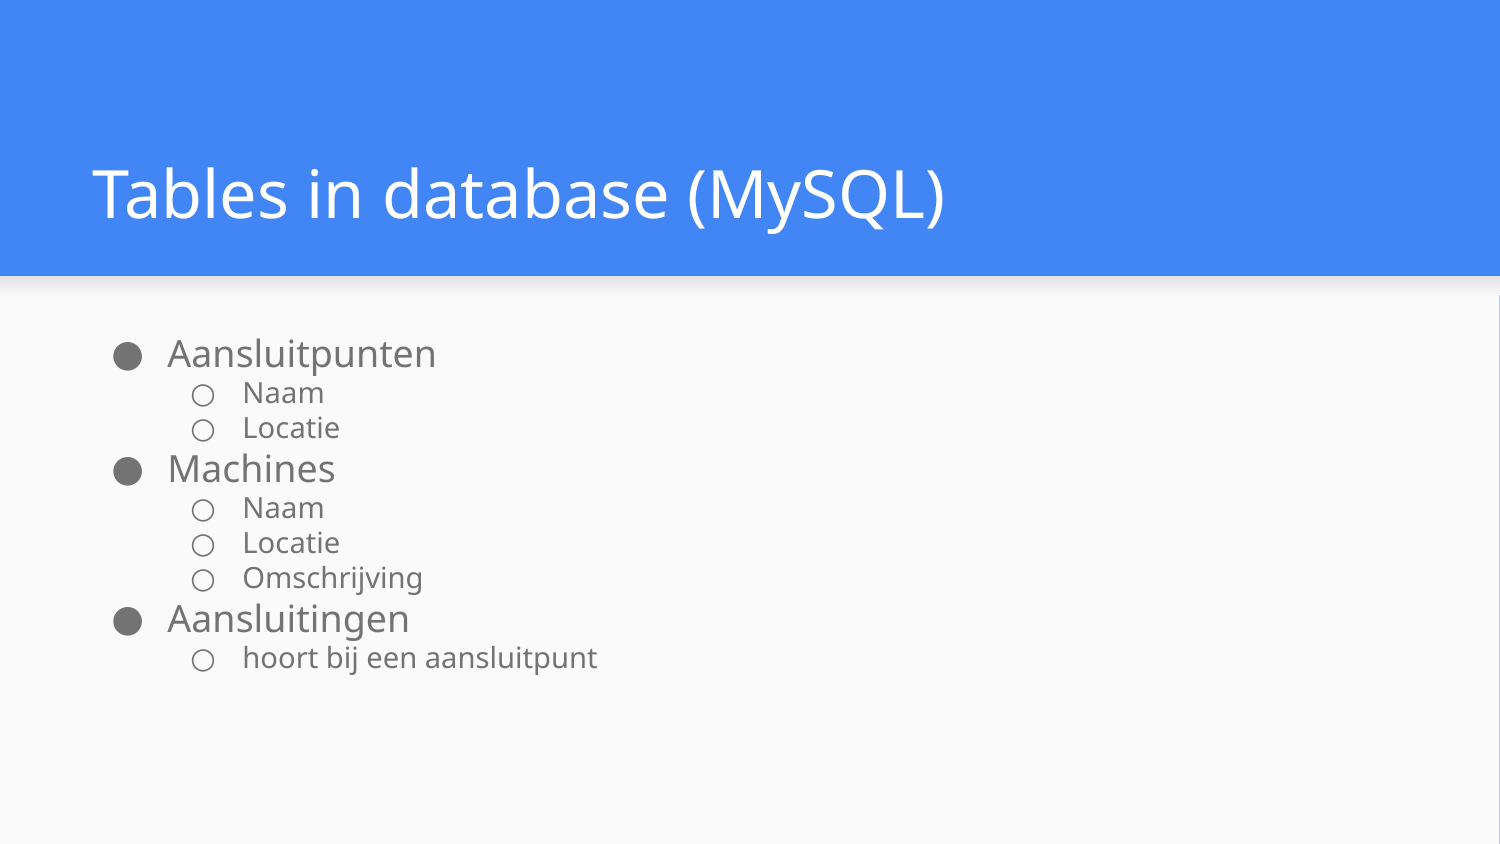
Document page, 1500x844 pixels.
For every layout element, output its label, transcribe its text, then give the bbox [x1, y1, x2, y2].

title Tables in database (MySQL) [77, 121, 1427, 248]
list Aansluitpunten Naam Locatie Machines Naam Locatie Omschrijving Aansluitingen hoort bij een aansluitpunt [77, 314, 1427, 760]
